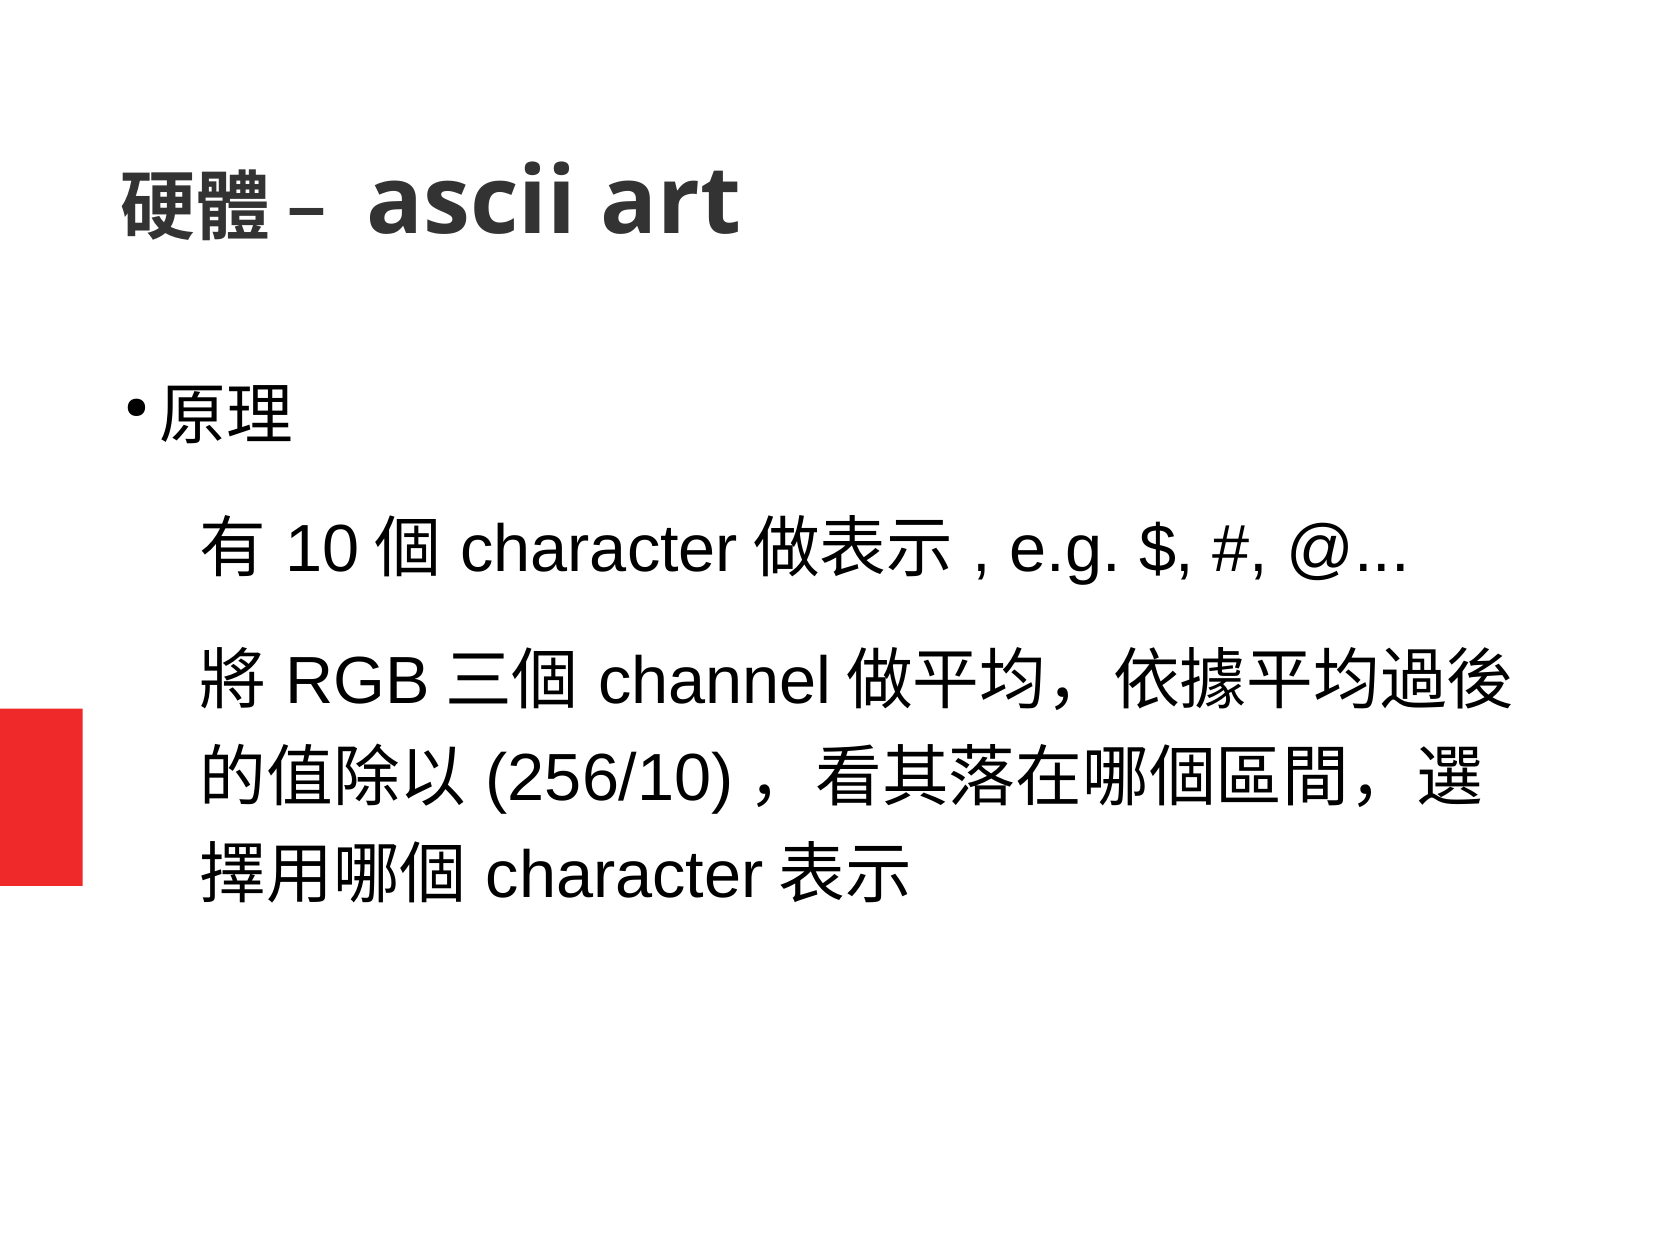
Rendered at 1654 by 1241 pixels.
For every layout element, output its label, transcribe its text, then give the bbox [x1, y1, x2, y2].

title 硬體 – ascii art [120, 78, 1526, 316]
subtitle 原理 有10個character做表示, e.g. $, #, @... 將RGB三個channel做平均，依據平均過後 的值除以(256/10)，看其落在哪個區間，選 擇用哪個character表示 [124, 360, 1531, 1081]
